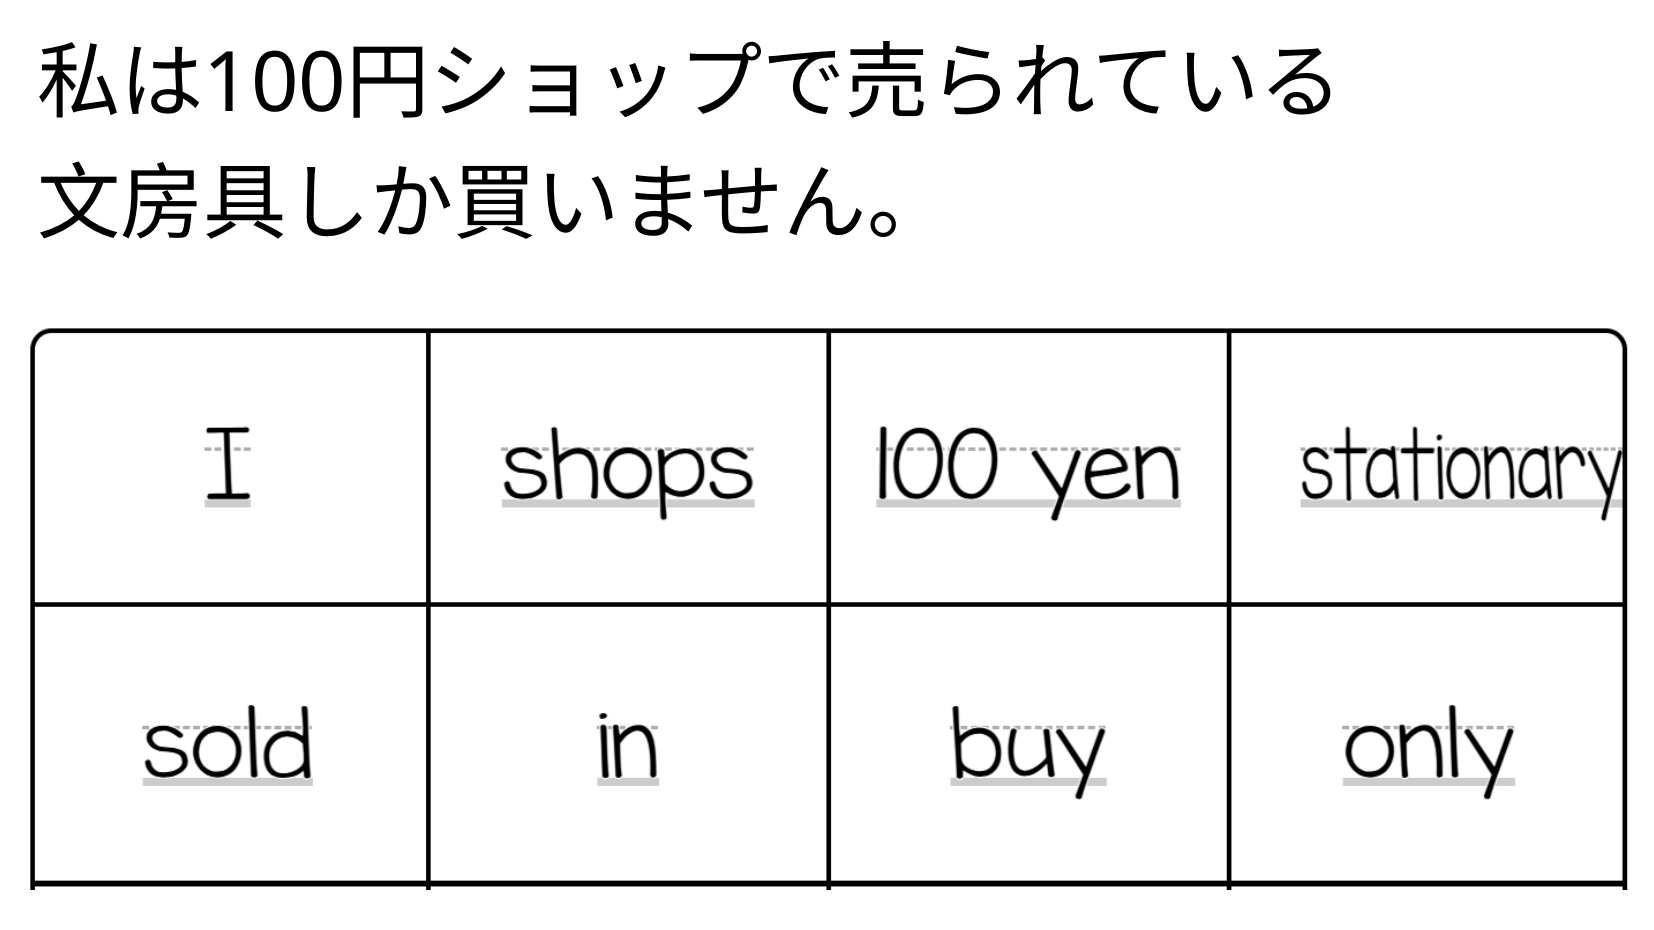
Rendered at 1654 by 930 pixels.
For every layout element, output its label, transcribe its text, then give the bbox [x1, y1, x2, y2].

title 私は100円ショップで売られている 文房具しか買いません。 [37, 19, 1612, 252]
picture [20, 325, 1633, 890]
